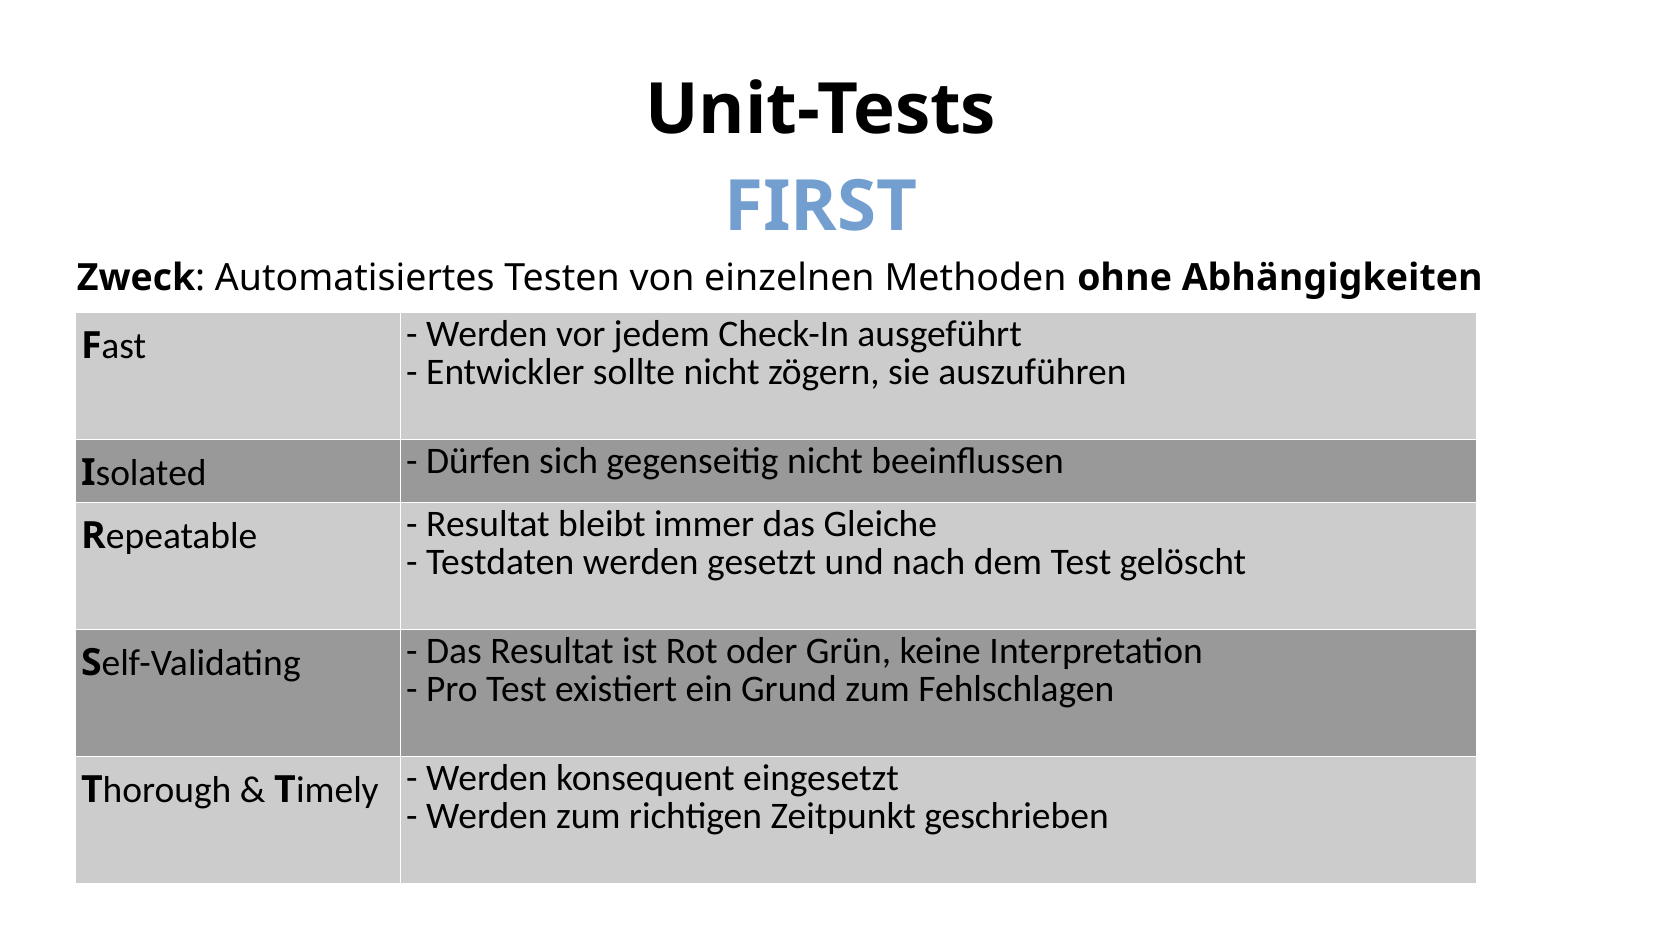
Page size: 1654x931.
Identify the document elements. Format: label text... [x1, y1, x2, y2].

table_header Fast [76, 313, 400, 439]
table_cell Self-Validating [76, 630, 400, 756]
table_cell Isolated [76, 440, 400, 502]
table_cell - Dürfen sich gegenseitig nicht beeinflussen [401, 440, 1476, 502]
table_cell Thorough & Timely [76, 757, 400, 883]
table_header - Werden vor jedem Check-In ausgeführt - Entwickler sollte nicht zögern, sie auszuführen [401, 313, 1476, 439]
title Unit-Tests FIRST [76, 57, 1565, 250]
list Zweck: Automatisiertes Testen von einzelnen Methoden ohne Abhängigkeiten [76, 250, 1565, 310]
table_cell - Werden konsequent eingesetzt - Werden zum richtigen Zeitpunkt geschrieben [401, 757, 1476, 883]
table_cell Repeatable [76, 503, 400, 629]
table_cell - Resultat bleibt immer das Gleiche - Testdaten werden gesetzt und nach dem Test gelöscht [401, 503, 1476, 629]
table_cell - Das Resultat ist Rot oder Grün, keine Interpretation - Pro Test existiert ein Grund zum Fehlschlagen [401, 630, 1476, 756]
